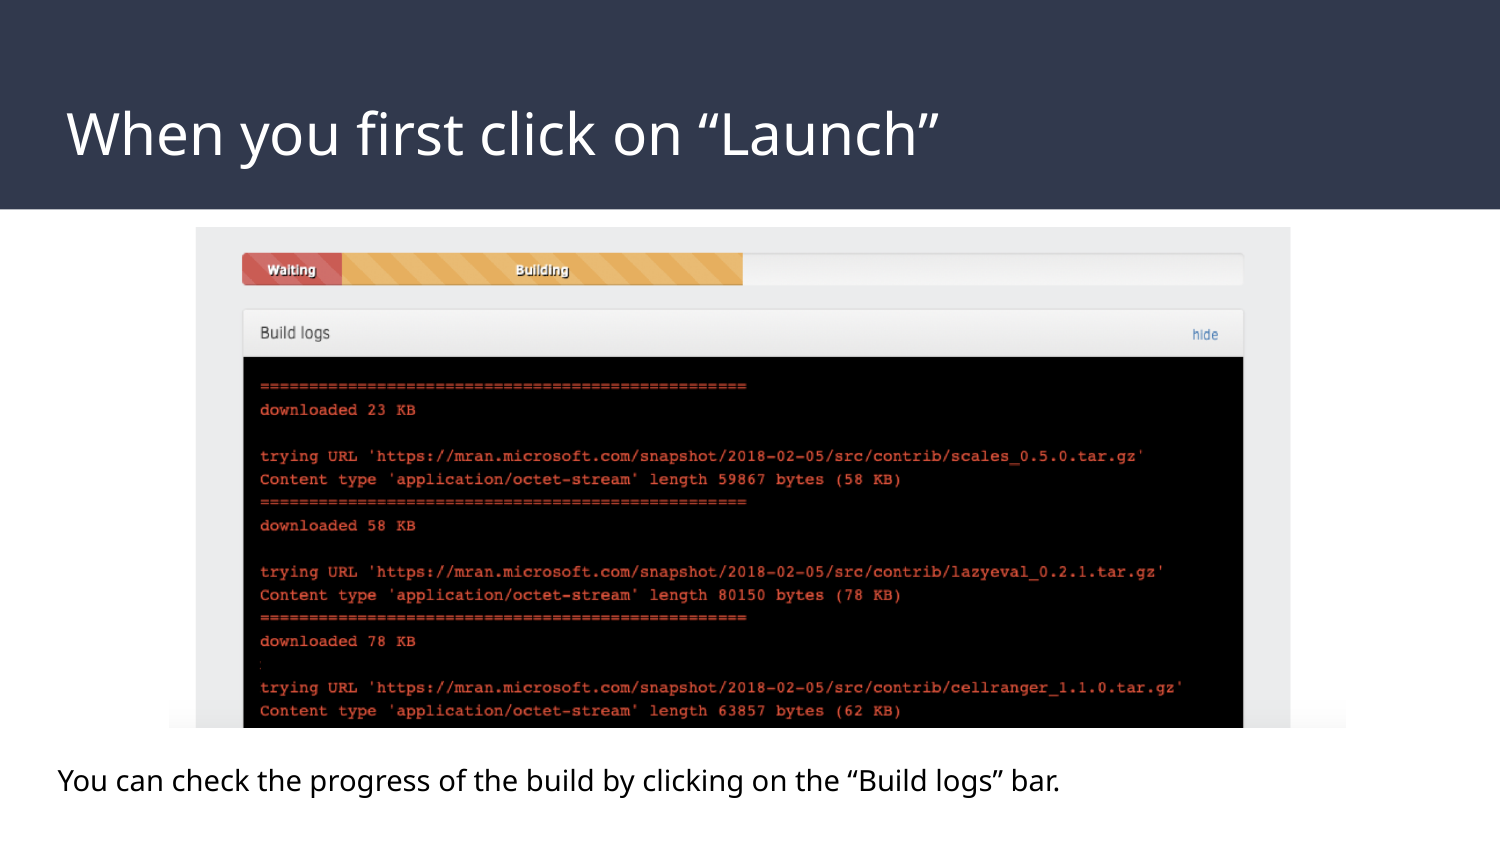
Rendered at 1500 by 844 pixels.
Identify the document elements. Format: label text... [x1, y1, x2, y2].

picture [169, 227, 1346, 728]
text_box You can check the progress of the build by clicking on the “Build logs” bar. [42, 747, 1336, 818]
title When you first click on “Launch” [51, 82, 1449, 185]
